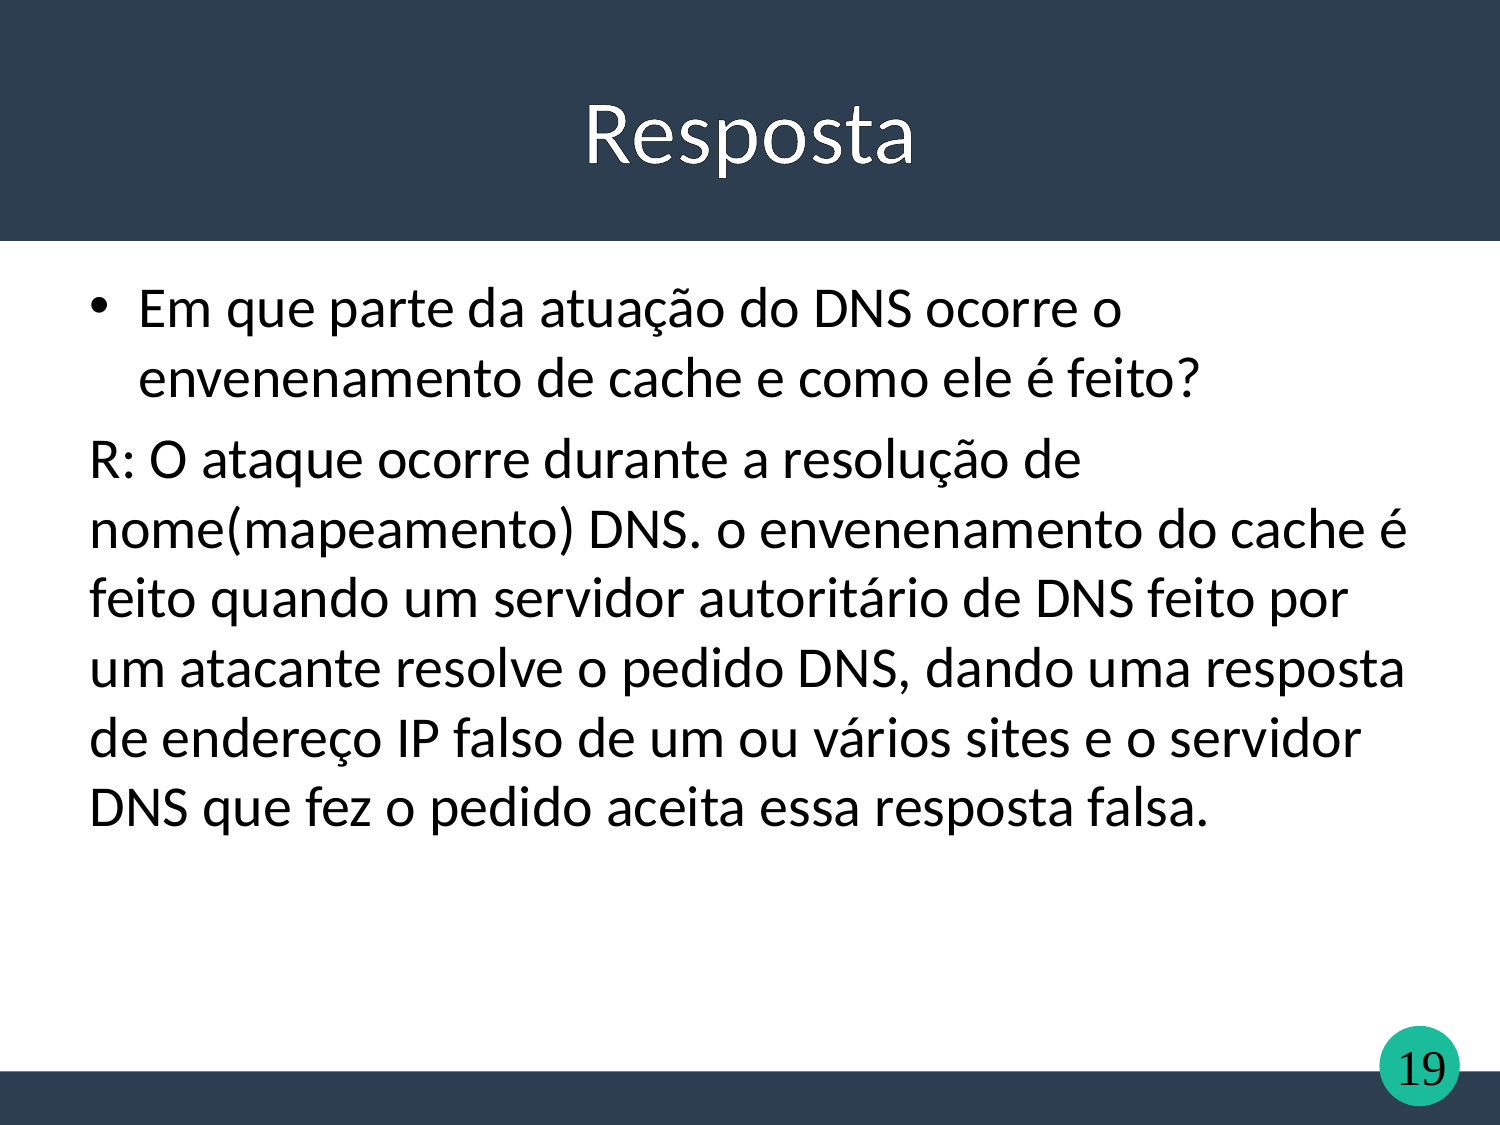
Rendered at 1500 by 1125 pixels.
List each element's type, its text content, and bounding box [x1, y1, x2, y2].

text_box <número> [1381, 1027, 1500, 1103]
text_box Em que parte da atuação do DNS ocorre o envenenamento de cache e como ele é feito? R: O ataque ocorre durante a resolução de nome(mapeamento) DNS. o envenenamento do cache é feito quando um servidor autoritário de DNS feito por um atacante resolve o pedido DNS, dando uma resposta de endereço IP falso de um ou vários sites e o servidor DNS que fez o pedido aceita essa resposta falsa. [75, 262, 1425, 1005]
text_box Resposta [75, 33, 1425, 221]
